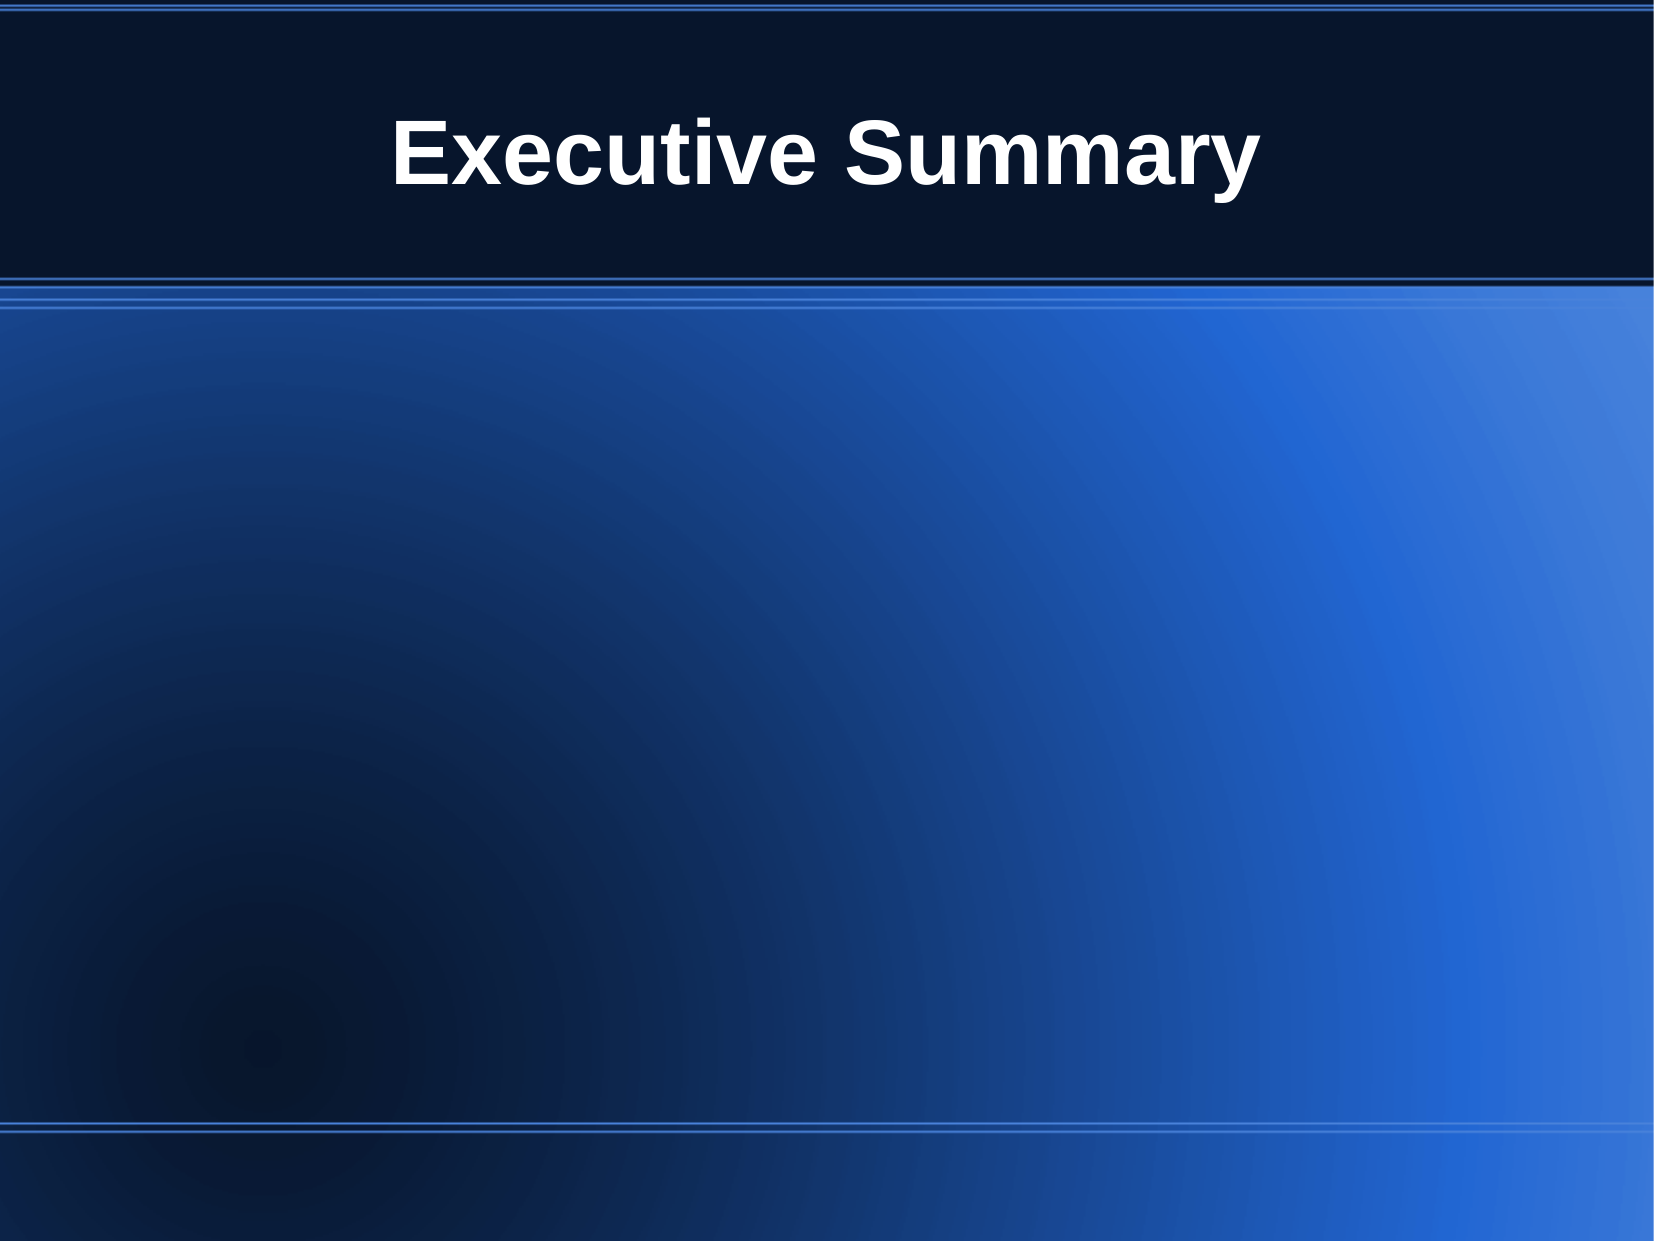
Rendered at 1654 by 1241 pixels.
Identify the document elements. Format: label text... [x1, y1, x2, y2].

title Executive Summary [82, 49, 1571, 257]
picture [0, 0, 1654, 1241]
